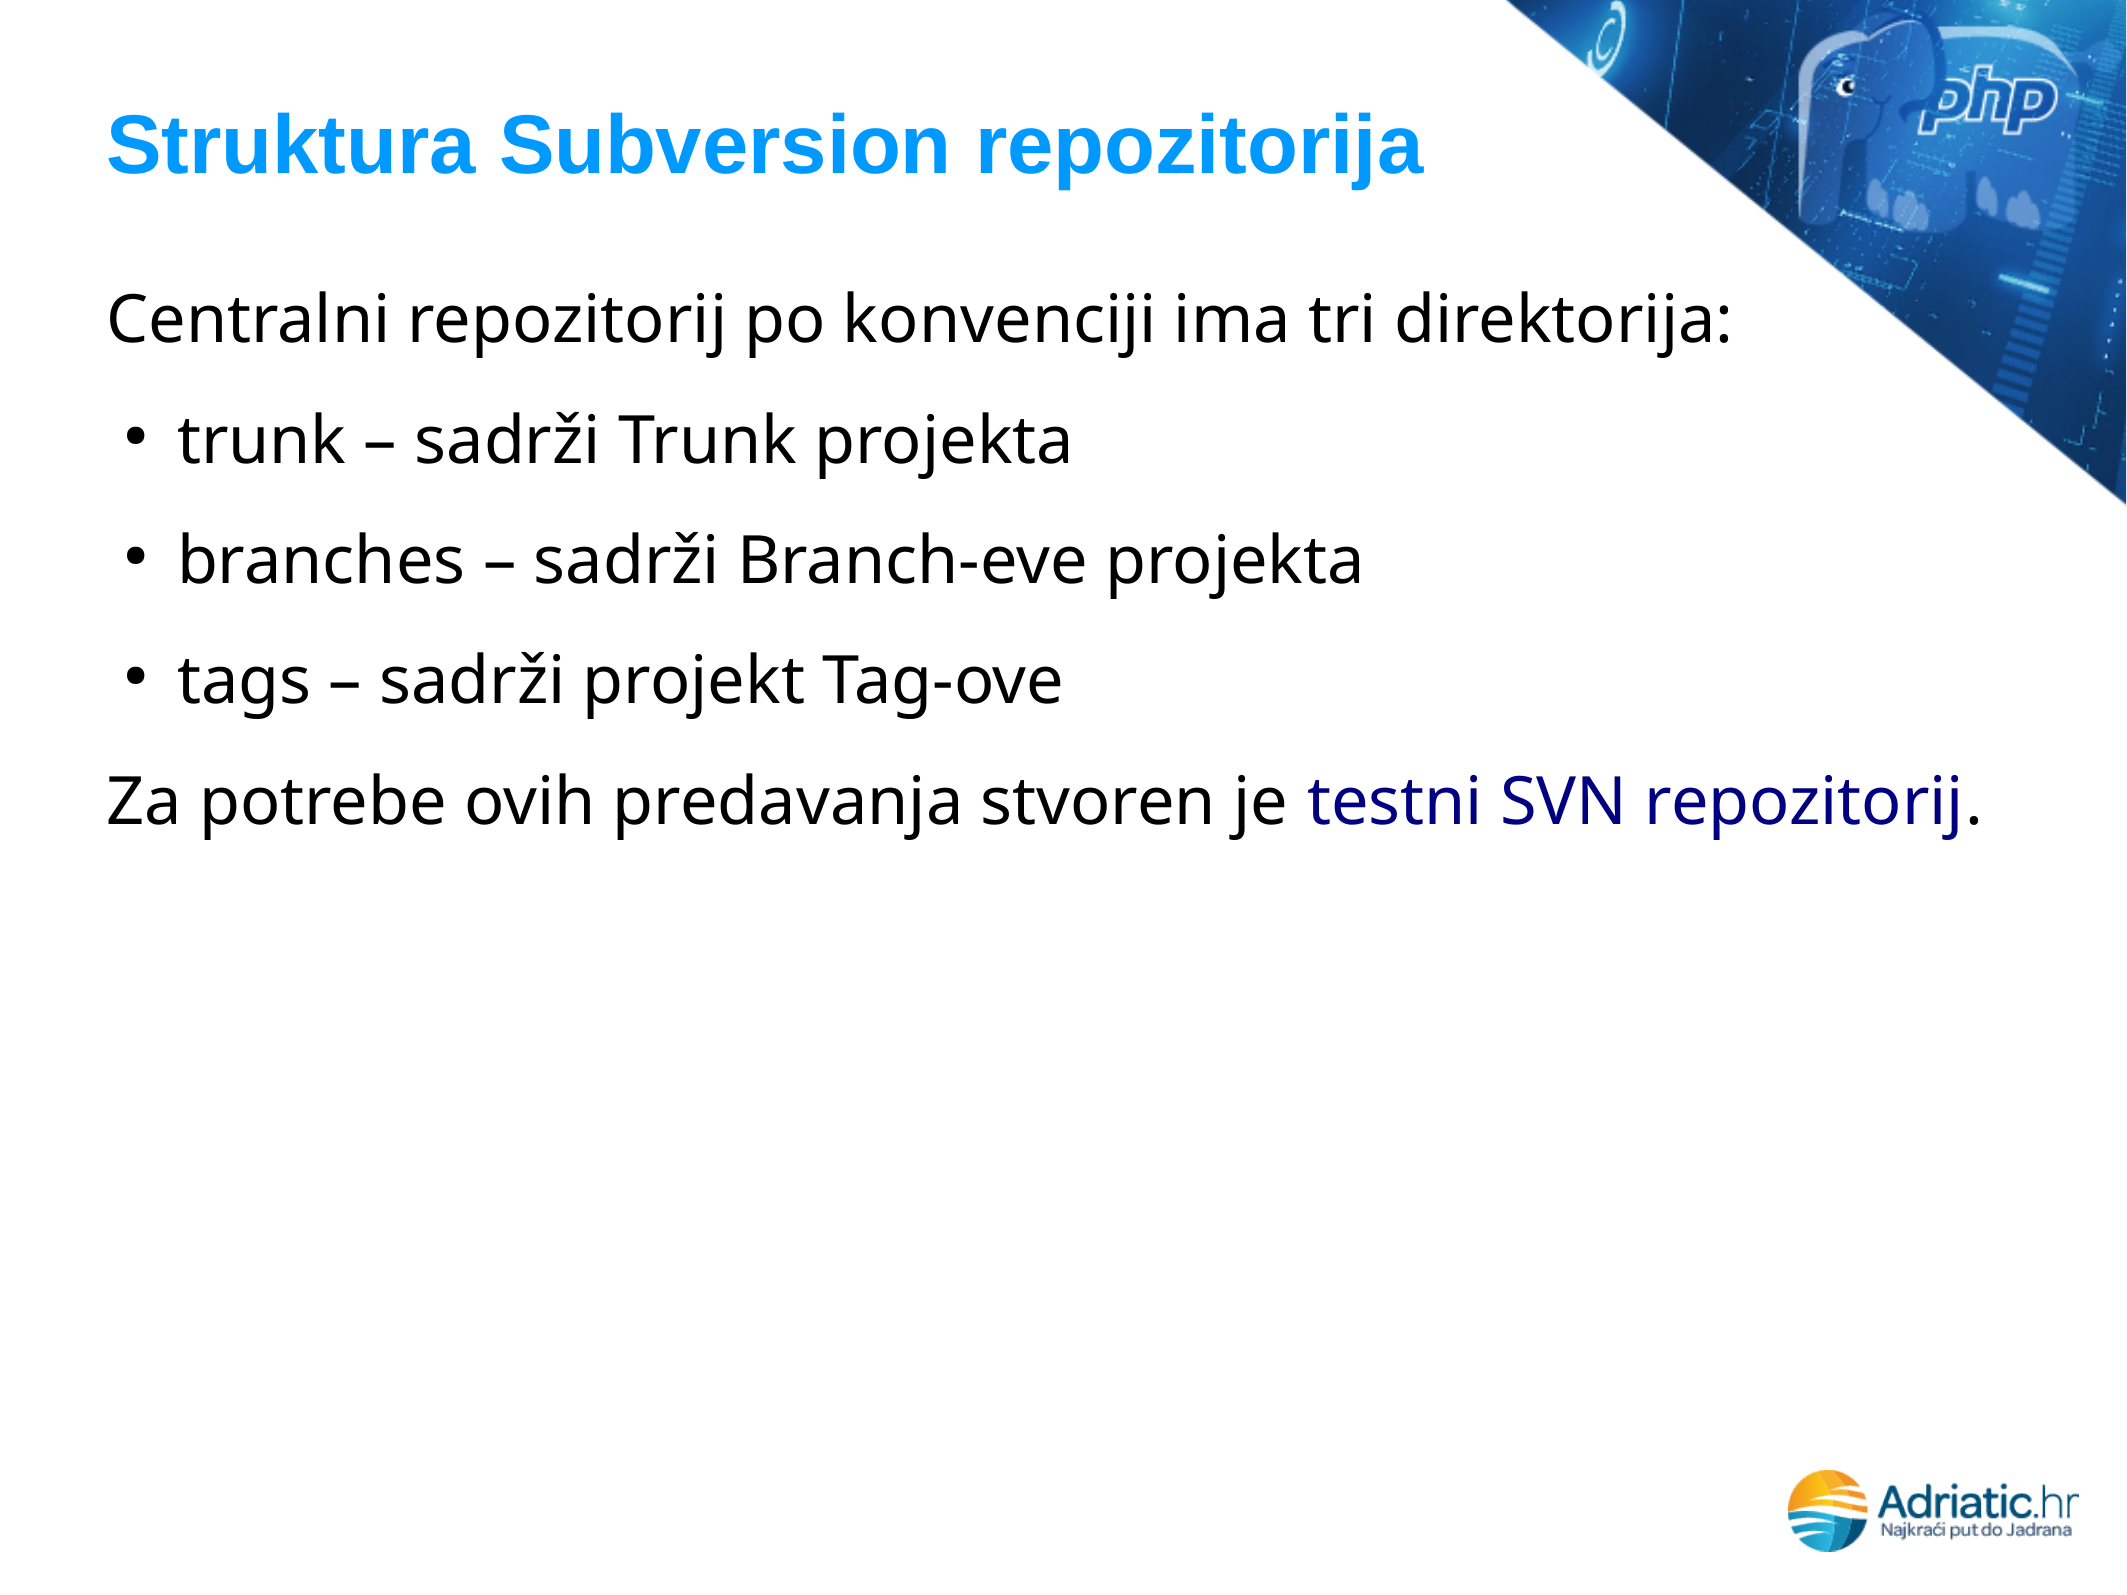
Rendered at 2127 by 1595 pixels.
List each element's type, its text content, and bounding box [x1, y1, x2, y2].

picture [1505, 0, 2127, 625]
list Centralni repozitorij po konvenciji ima tri direktorija: trunk – sadrži Trunk projekta branches – sadrži Branch-eve projekta tags – sadrži projekt Tag-ove Za potrebe ovih predavanja stvoren je testni SVN repozitorij. [106, 271, 2020, 1453]
title Struktura Subversion repozitorija [106, 70, 1630, 219]
picture [1788, 1470, 2079, 1552]
